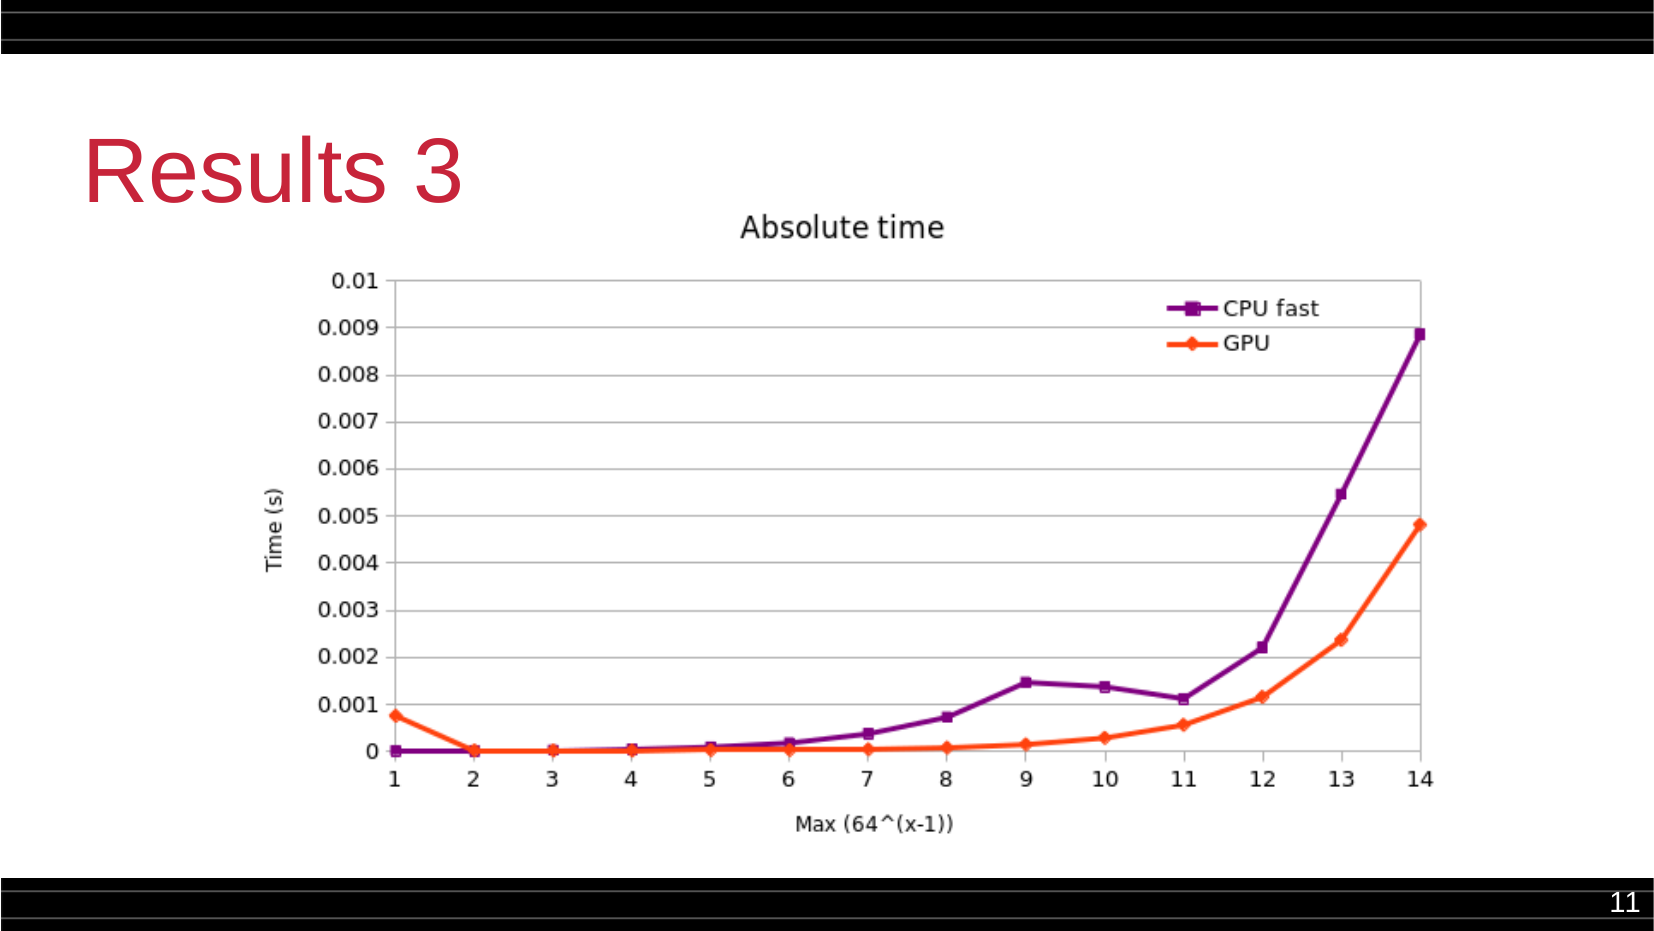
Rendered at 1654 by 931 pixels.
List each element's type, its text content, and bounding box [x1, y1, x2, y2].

picture [1, 878, 1654, 931]
picture [1, 0, 1654, 54]
title Results 3 [82, 92, 1571, 249]
picture [227, 249, 1458, 871]
